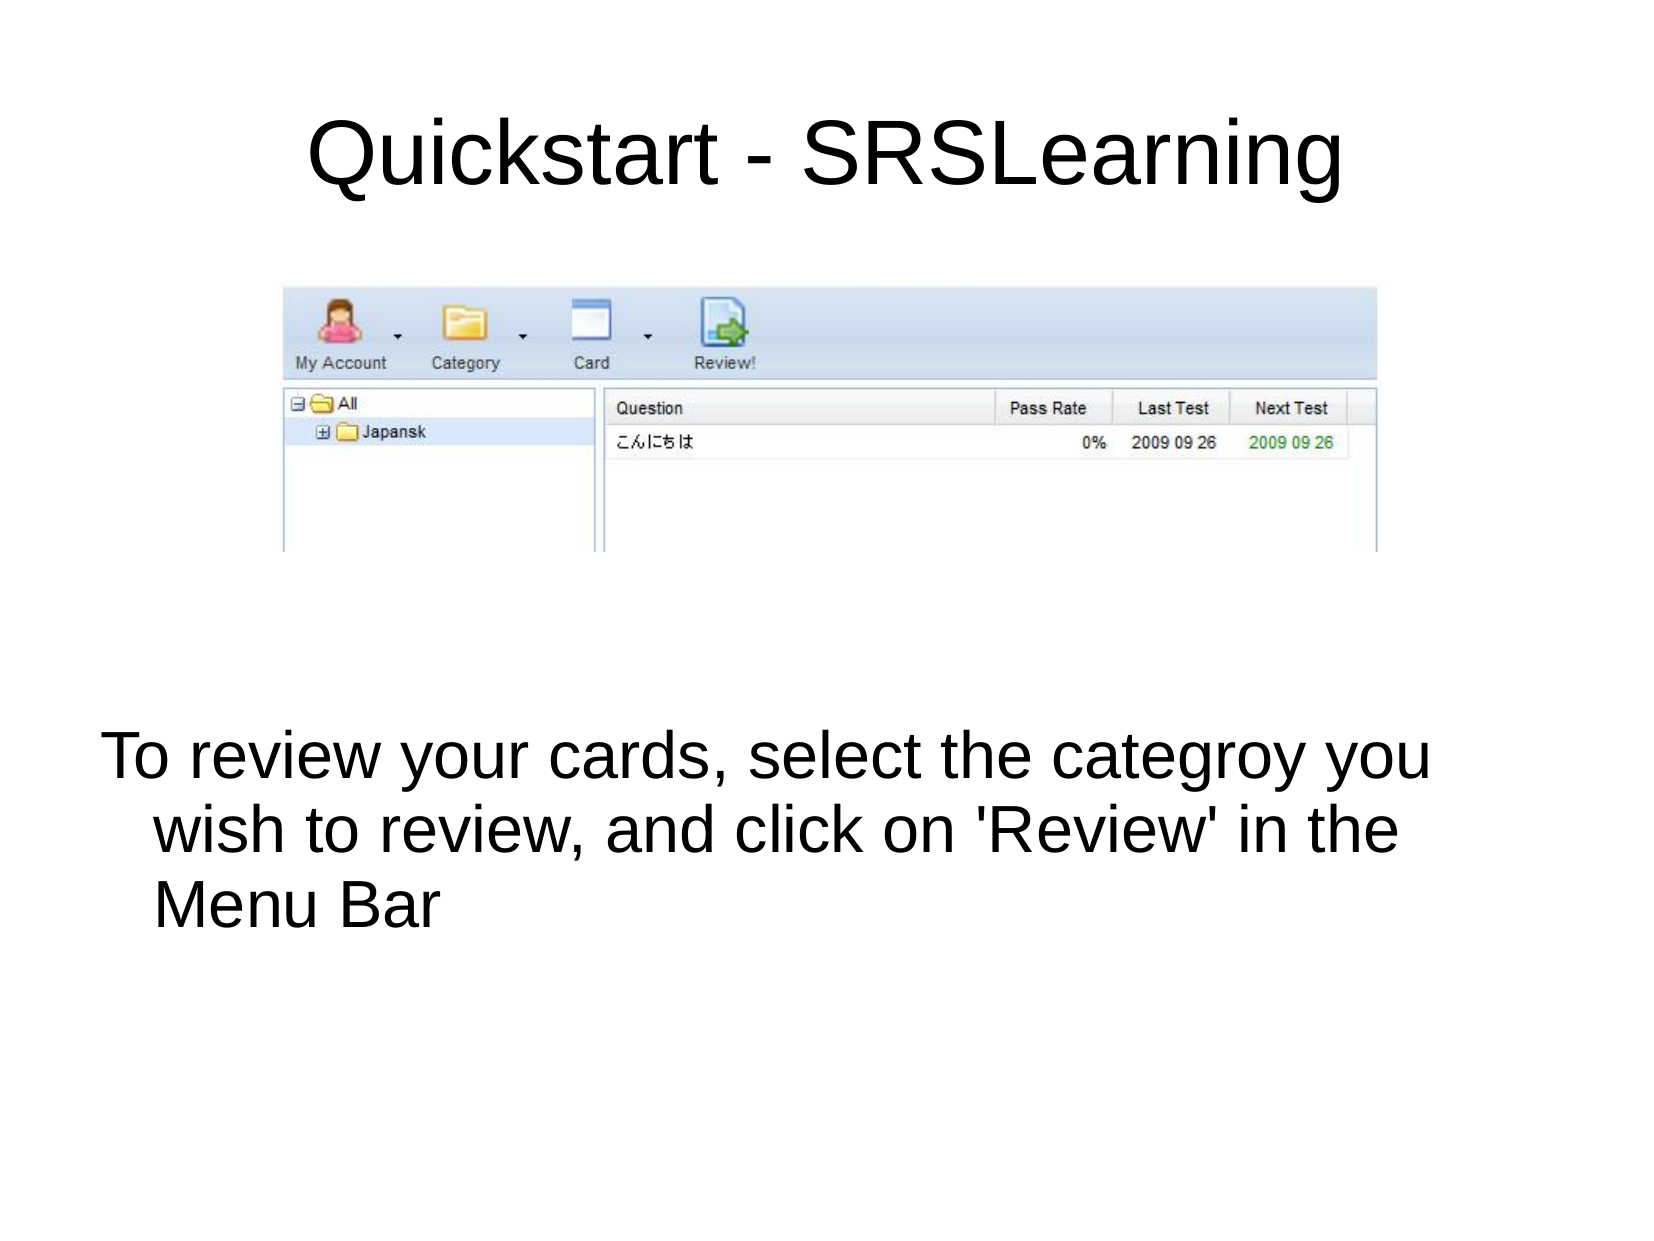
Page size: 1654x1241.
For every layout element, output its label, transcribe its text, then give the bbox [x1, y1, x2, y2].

title Quickstart - SRSLearning [82, 56, 1571, 250]
list To review your cards, select the categroy you wish to review, and click on 'Review' in the Menu Bar [82, 717, 1571, 1094]
picture [277, 280, 1387, 552]
